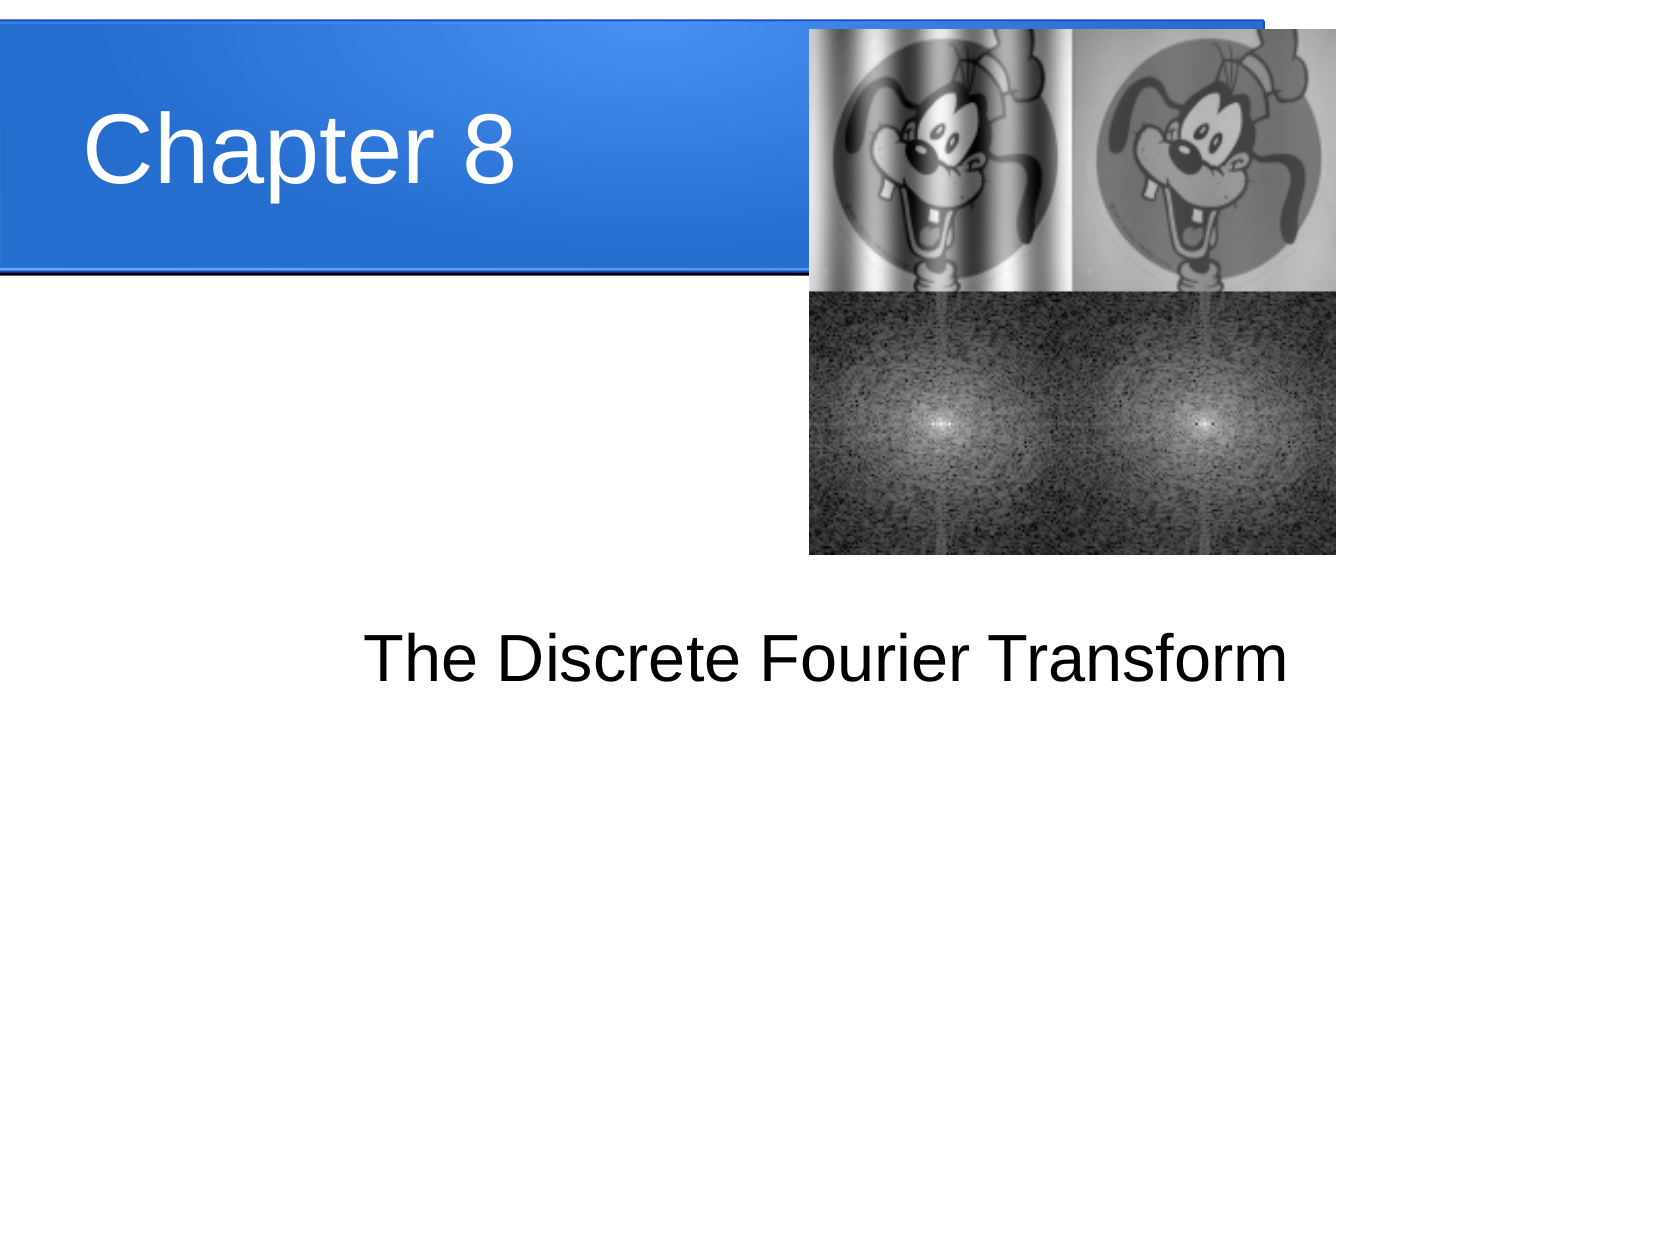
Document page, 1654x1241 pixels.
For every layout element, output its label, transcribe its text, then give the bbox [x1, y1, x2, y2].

title Chapter 8 [82, 47, 809, 252]
picture [809, 29, 1336, 556]
subtitle The Discrete Fourier Transform [82, 299, 1571, 1019]
